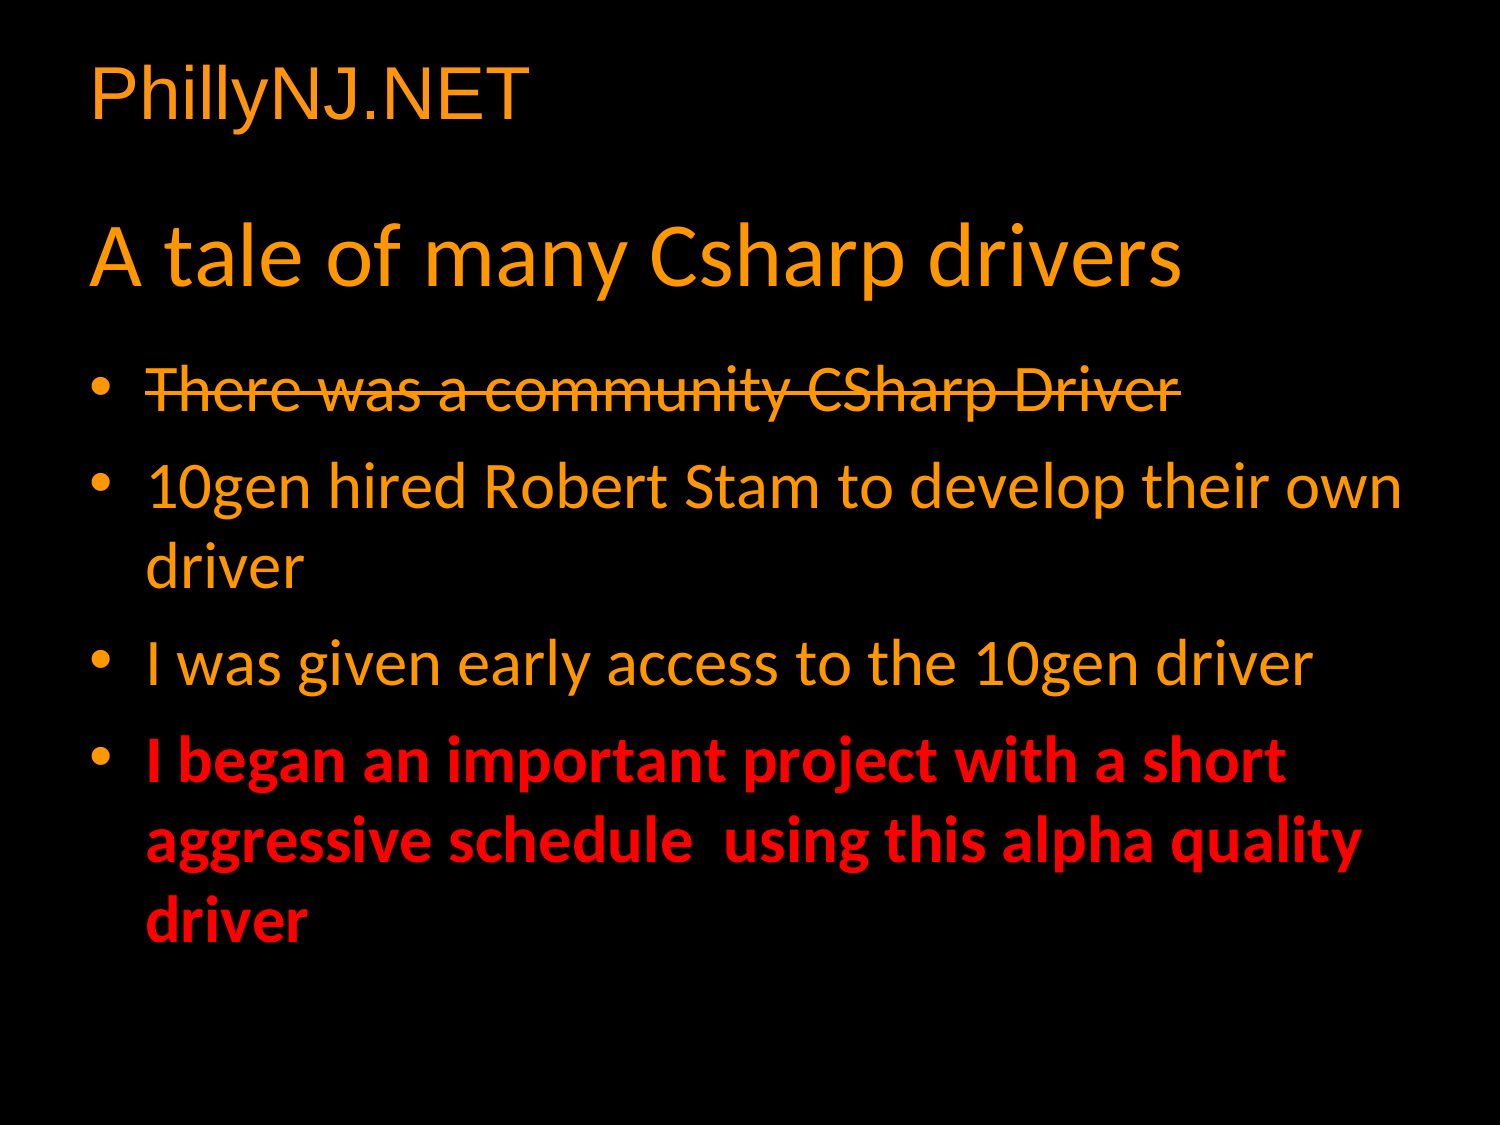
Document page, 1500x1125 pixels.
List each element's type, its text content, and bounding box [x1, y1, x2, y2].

title A tale of many Csharp drivers [74, 132, 1425, 337]
list There was a community CSharp Driver 10gen hired Robert Stam to develop their own driver I was given early access to the 10gen driver I began an important project with a short aggressive schedule using this alpha quality driver [74, 337, 1425, 1080]
